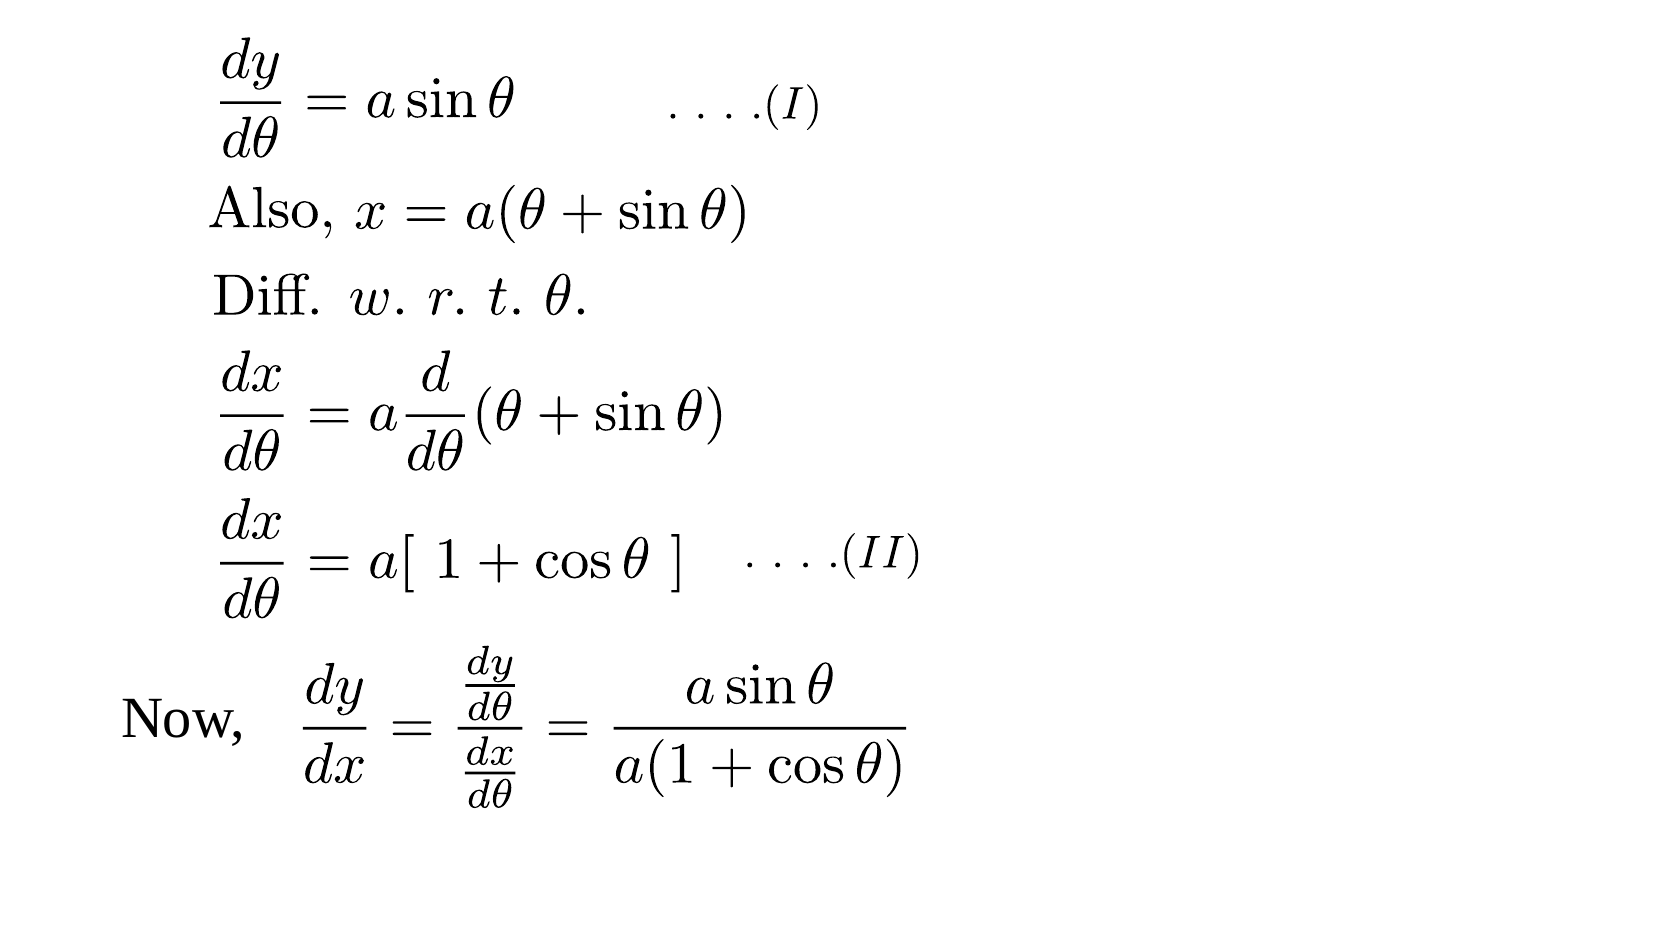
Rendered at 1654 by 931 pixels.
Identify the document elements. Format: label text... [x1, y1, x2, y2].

text_box [745, 533, 919, 579]
text_box [668, 84, 818, 130]
text_box [302, 645, 907, 809]
text_box [209, 185, 332, 239]
subtitle Now, [47, 35, 1607, 886]
text_box [220, 350, 722, 471]
text_box [355, 184, 745, 244]
text_box [214, 273, 585, 316]
text_box [220, 498, 680, 619]
text_box [220, 37, 514, 158]
